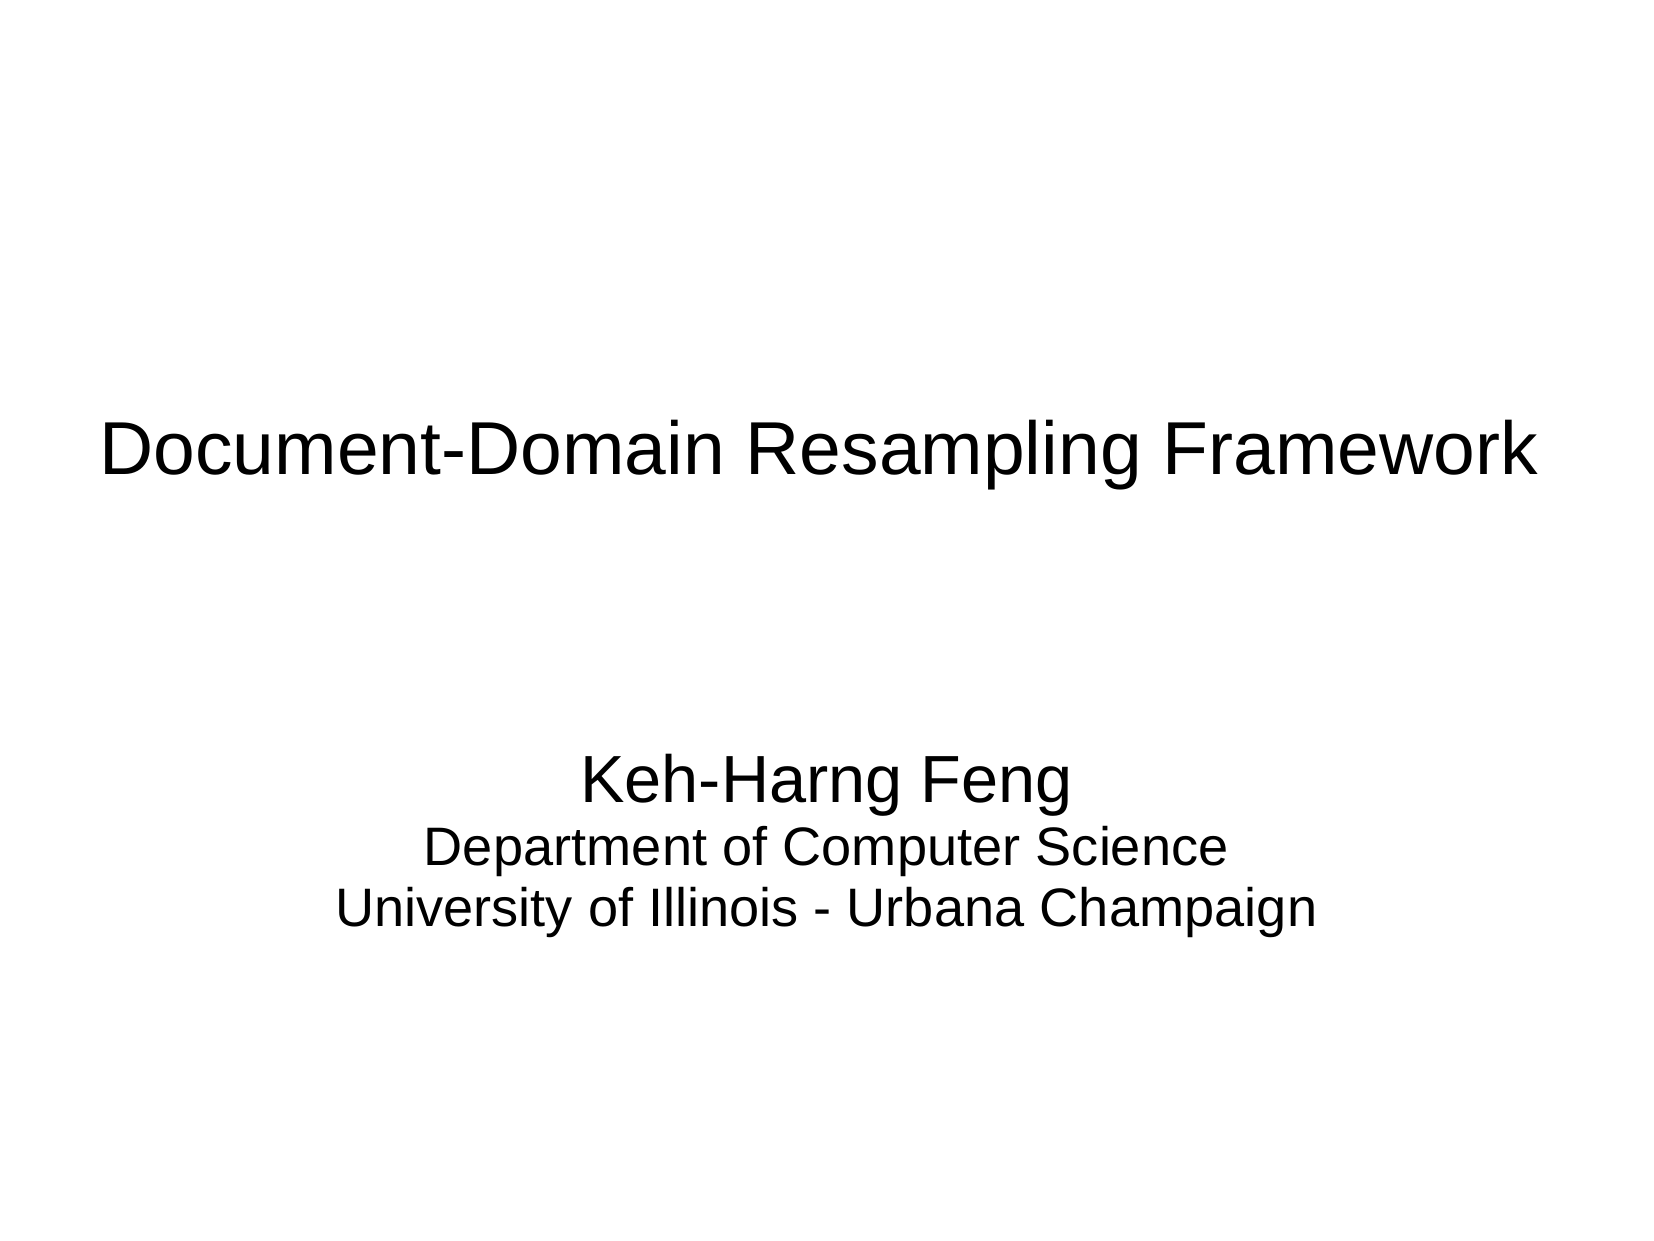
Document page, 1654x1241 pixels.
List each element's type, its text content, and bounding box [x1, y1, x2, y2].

title Document-Domain Resampling Framework [75, 345, 1564, 553]
subtitle Keh-Harng Feng Department of Computer Science University of Illinois - Urbana Champaign [82, 480, 1571, 1200]
